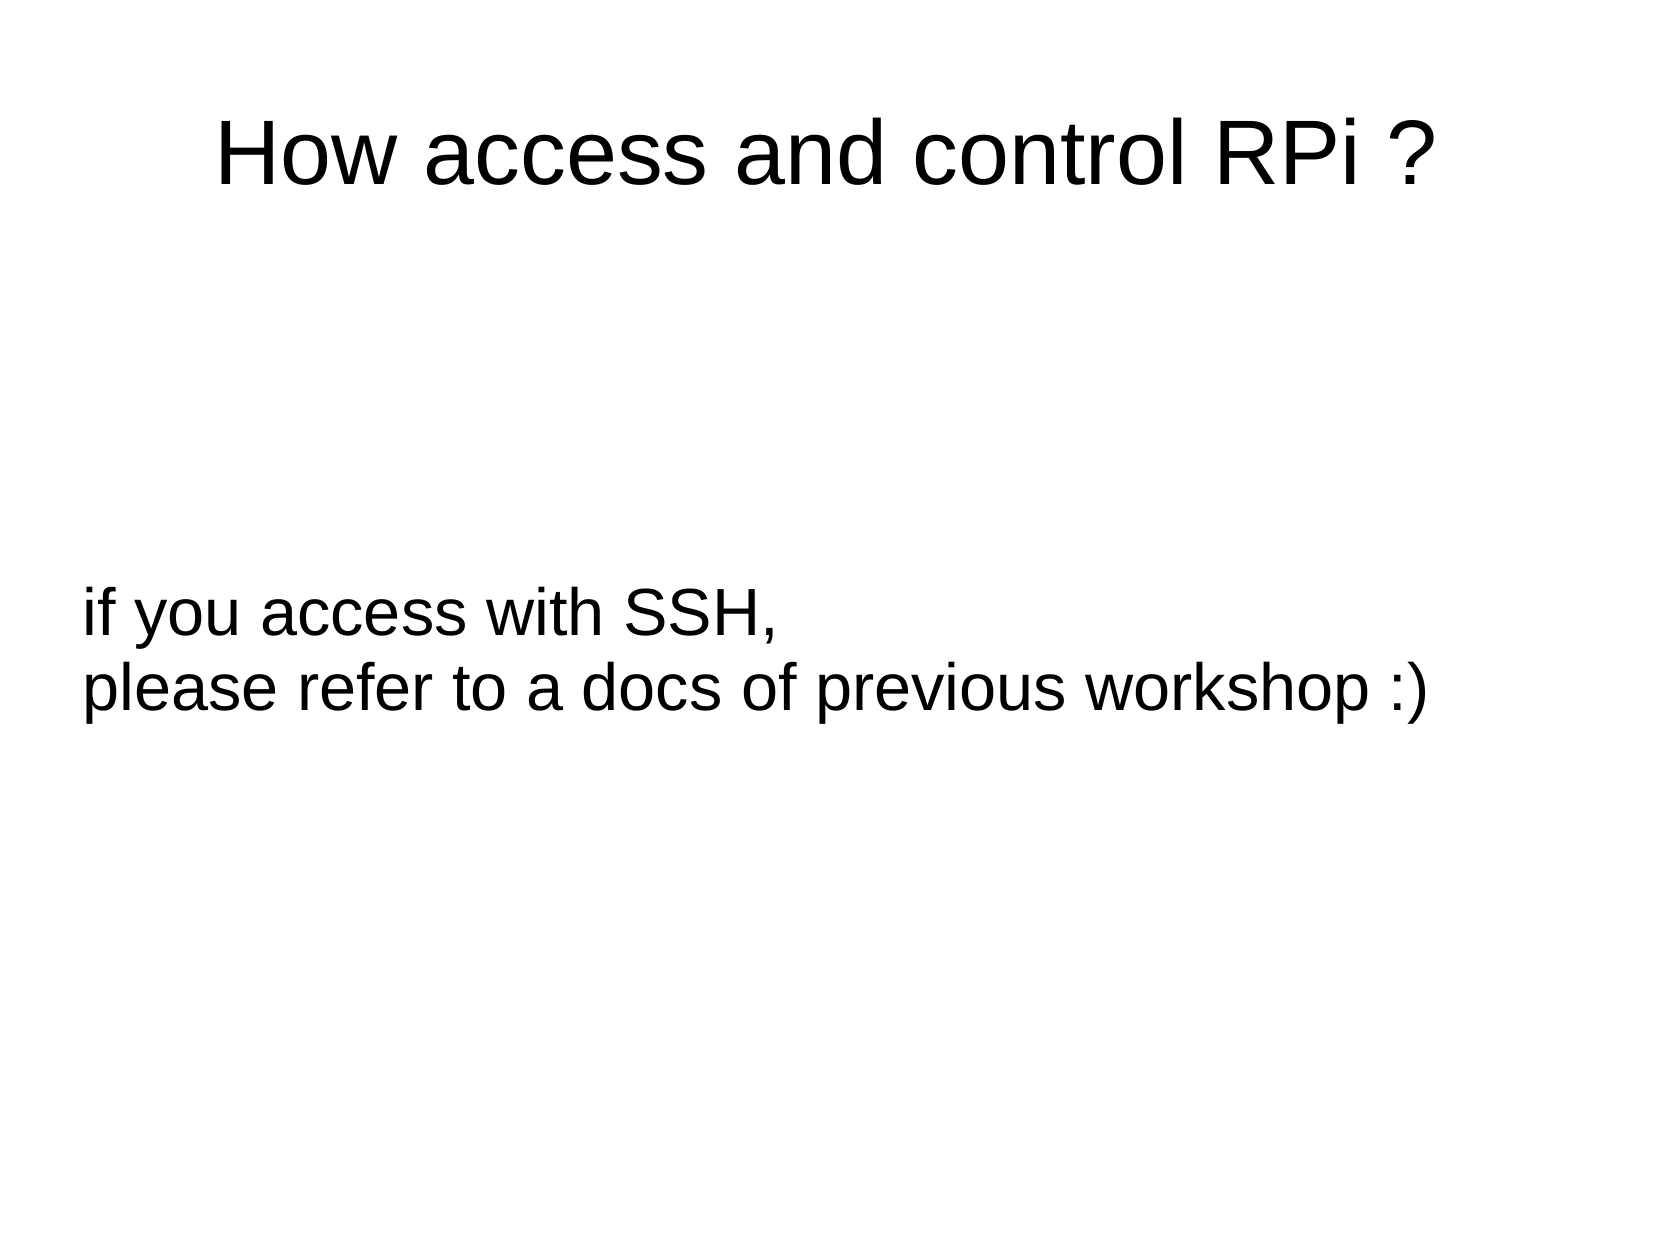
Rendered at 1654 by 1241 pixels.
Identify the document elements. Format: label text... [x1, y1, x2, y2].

title How access and control RPi ? [82, 49, 1571, 257]
subtitle if you access with SSH, please refer to a docs of previous workshop :) [82, 290, 1538, 1010]
